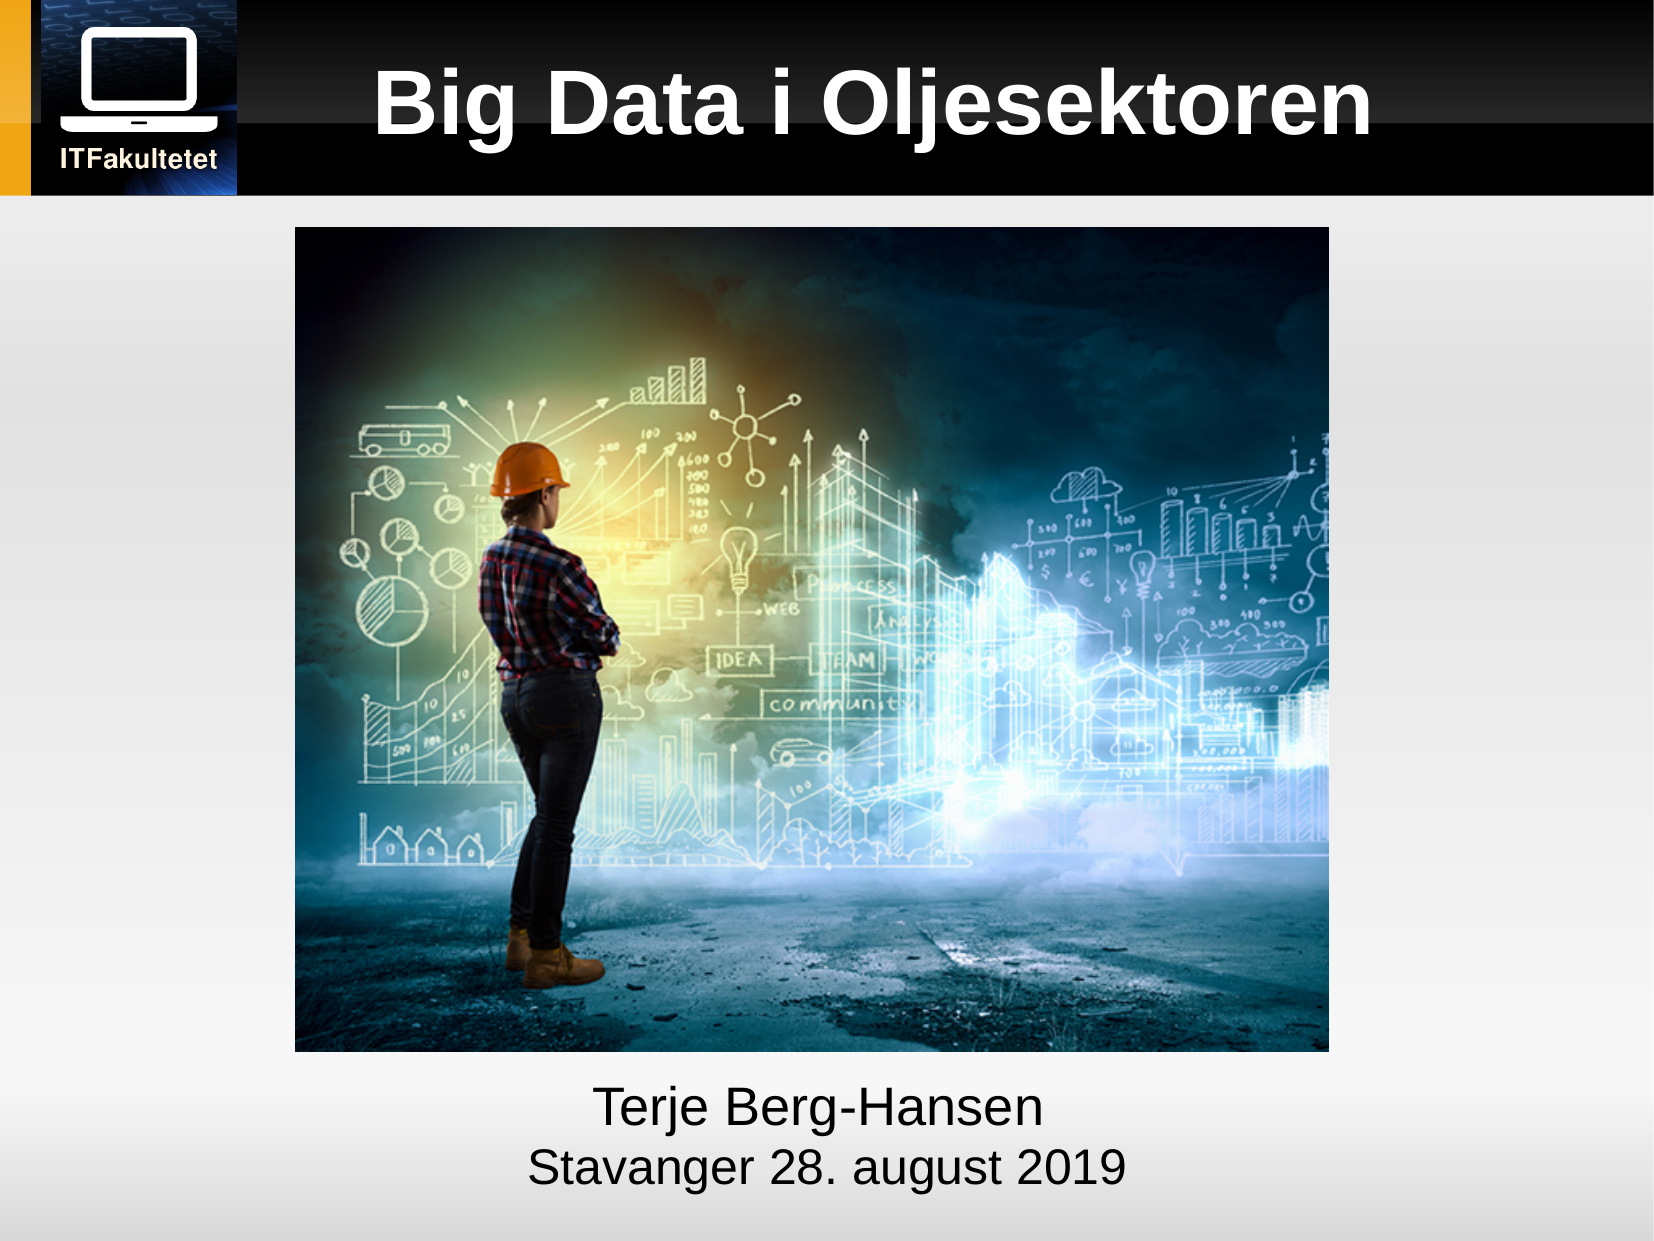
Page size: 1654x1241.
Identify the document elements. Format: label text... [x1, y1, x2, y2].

title Big Data i Oljesektoren [372, 0, 1447, 207]
text_box Terje Berg-Hansen Stavanger 28. august 2019 [504, 1057, 1152, 1241]
picture [0, 0, 1654, 1241]
